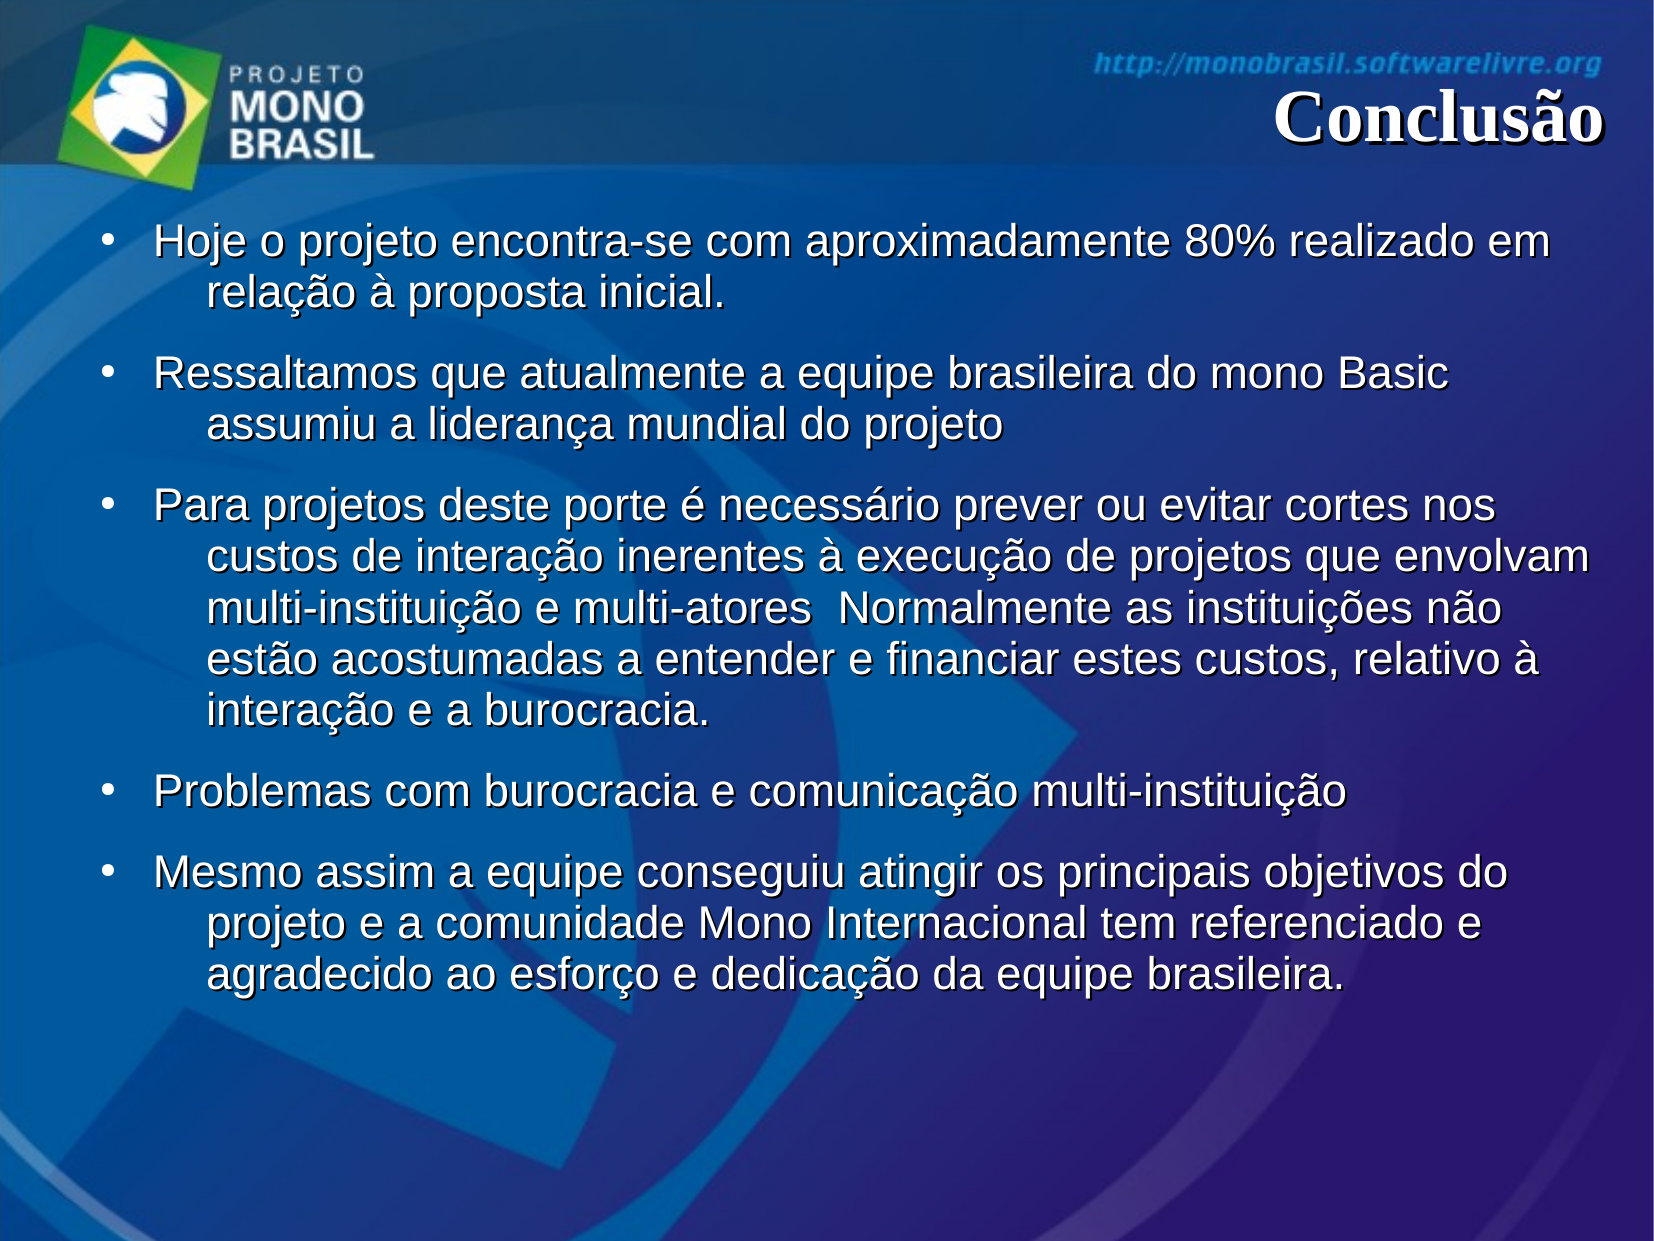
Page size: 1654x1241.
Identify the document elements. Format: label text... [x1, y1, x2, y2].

list Hoje o projeto encontra-se com aproximadamente 80% realizado em relação à proposta inicial. Ressaltamos que atualmente a equipe brasileira do mono Basic assumiu a liderança mundial do projeto Para projetos deste porte é necessário prever ou evitar cortes nos custos de interação inerentes à execução de projetos que envolvam multi-instituição e multi-atores Normalmente as instituições não estão acostumadas a entender e financiar estes custos, relativo à interação e a burocracia. Problemas com burocracia e comunicação multi-instituição Mesmo assim a equipe conseguiu atingir os principais objetivos do projeto e a comunidade Mono Internacional tem referenciado e agradecido ao esforço e dedicação da equipe brasileira. [64, 215, 1627, 1018]
picture [0, 0, 1654, 1241]
title Conclusão [222, 43, 1606, 191]
